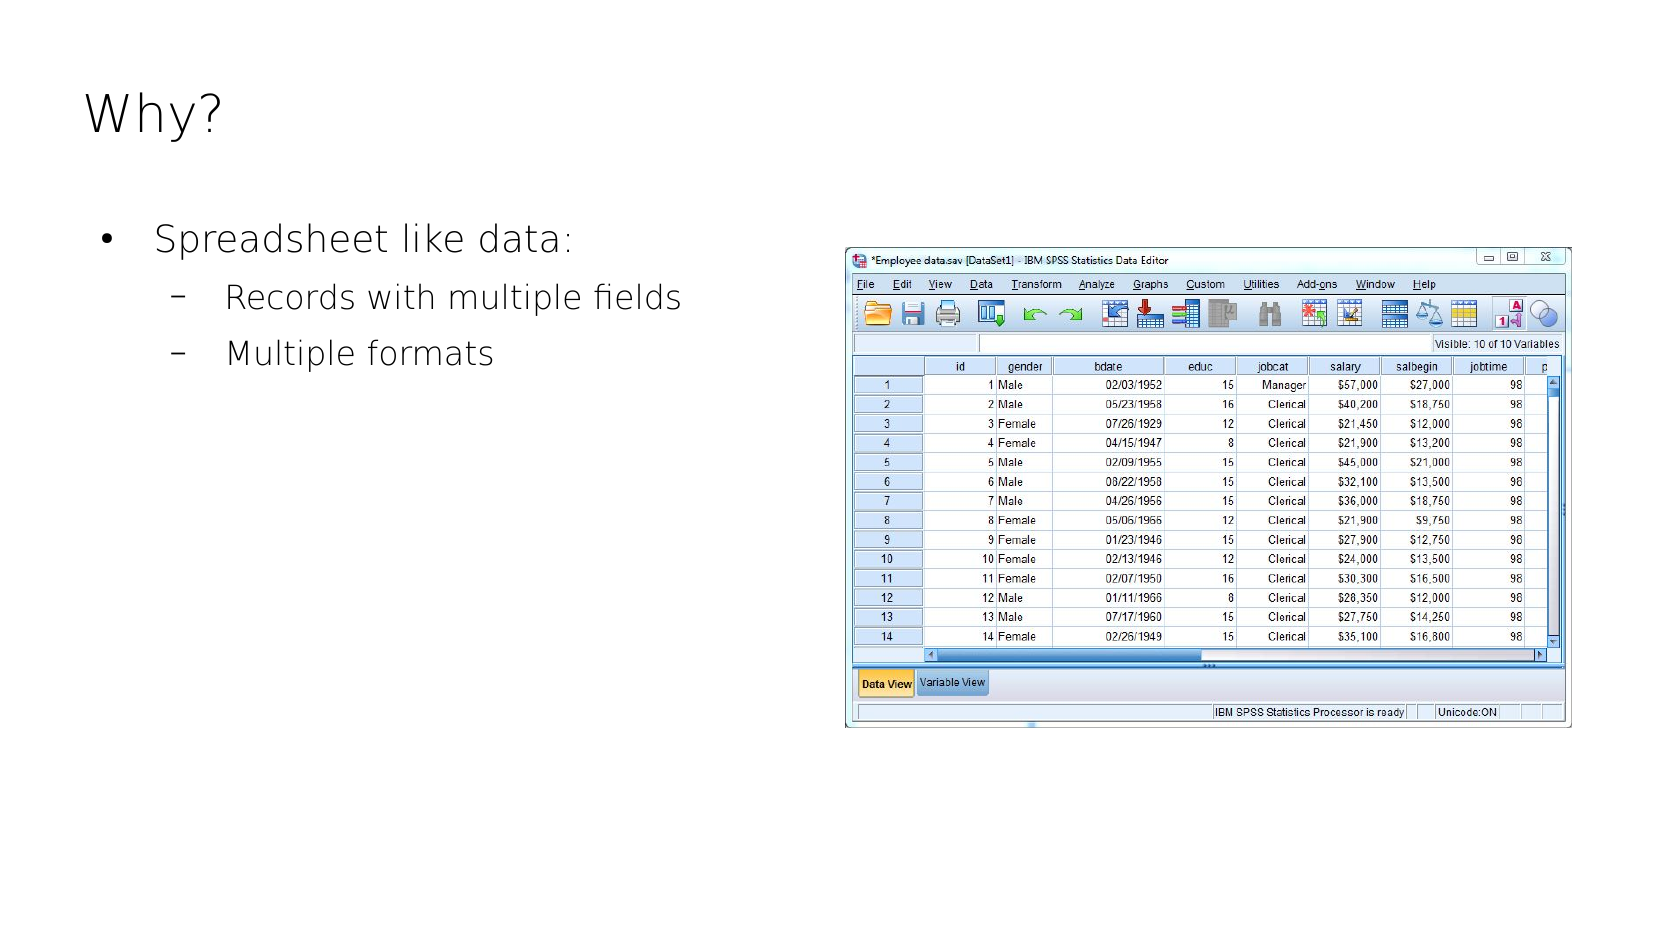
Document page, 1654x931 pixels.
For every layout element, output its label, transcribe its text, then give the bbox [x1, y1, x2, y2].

list Spreadsheet like data: Records with multiple fields Multiple formats [82, 217, 809, 758]
title Why? [82, 37, 1571, 193]
picture [845, 217, 1572, 757]
